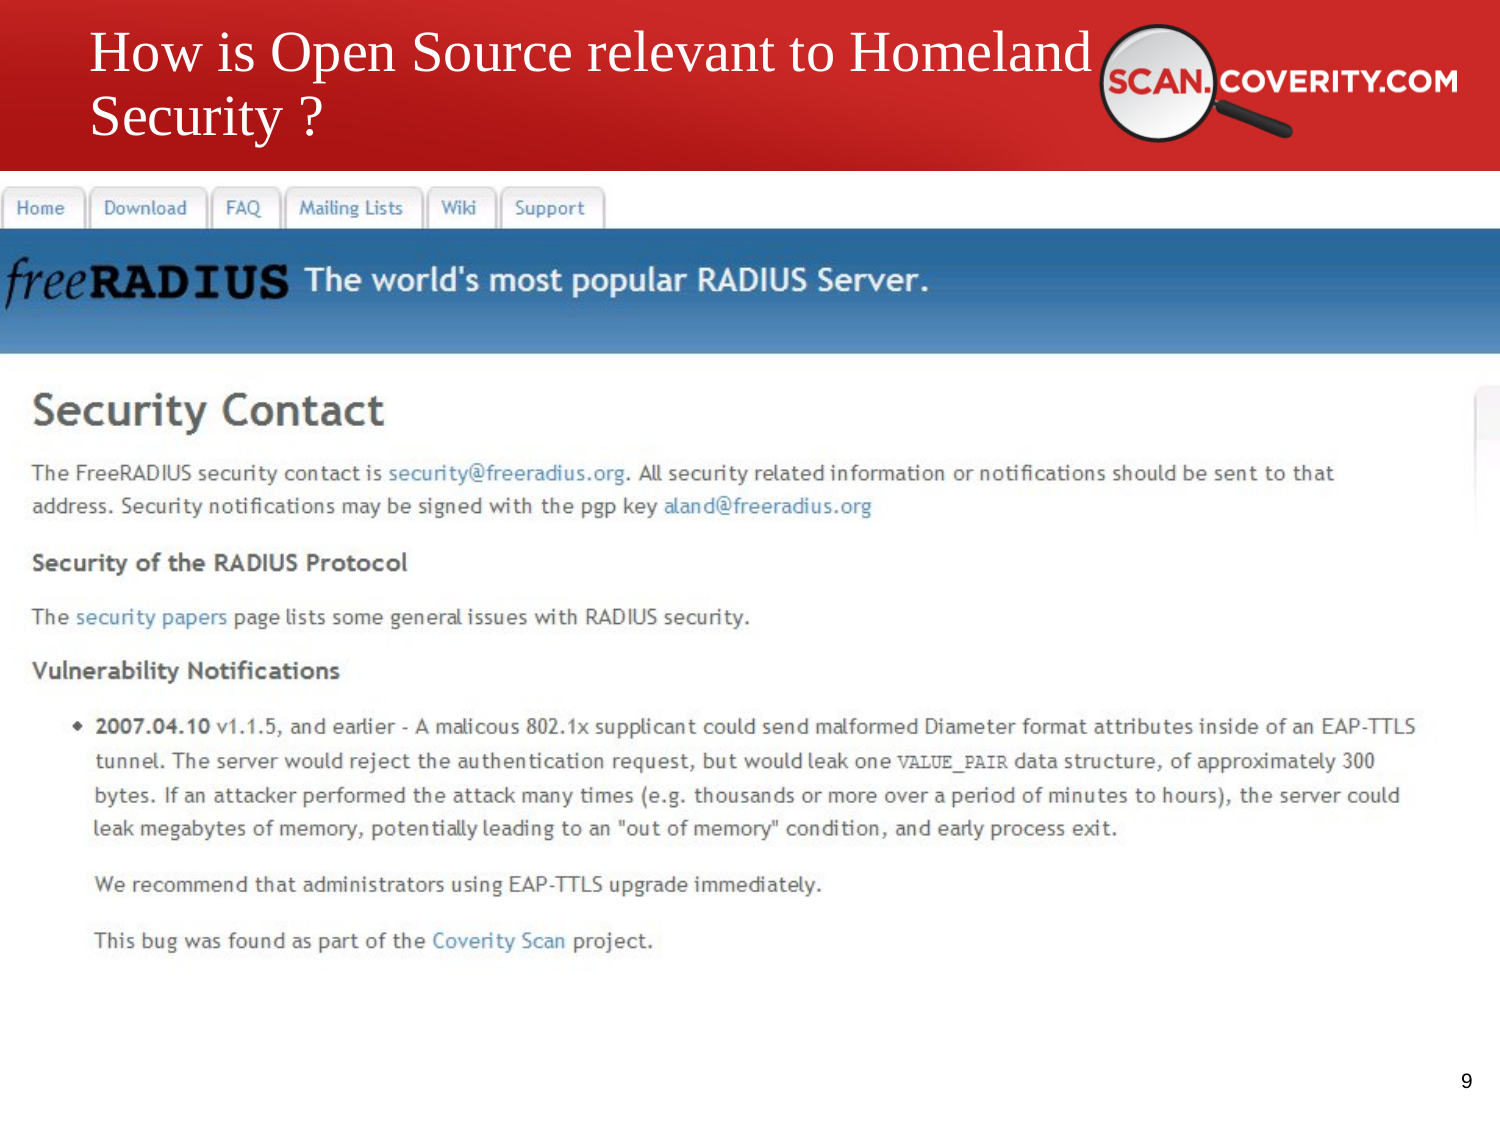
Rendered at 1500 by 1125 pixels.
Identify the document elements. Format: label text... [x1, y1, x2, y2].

title How is Open Source relevant to Homeland Security ? [75, 10, 1126, 157]
picture [0, 0, 1500, 981]
